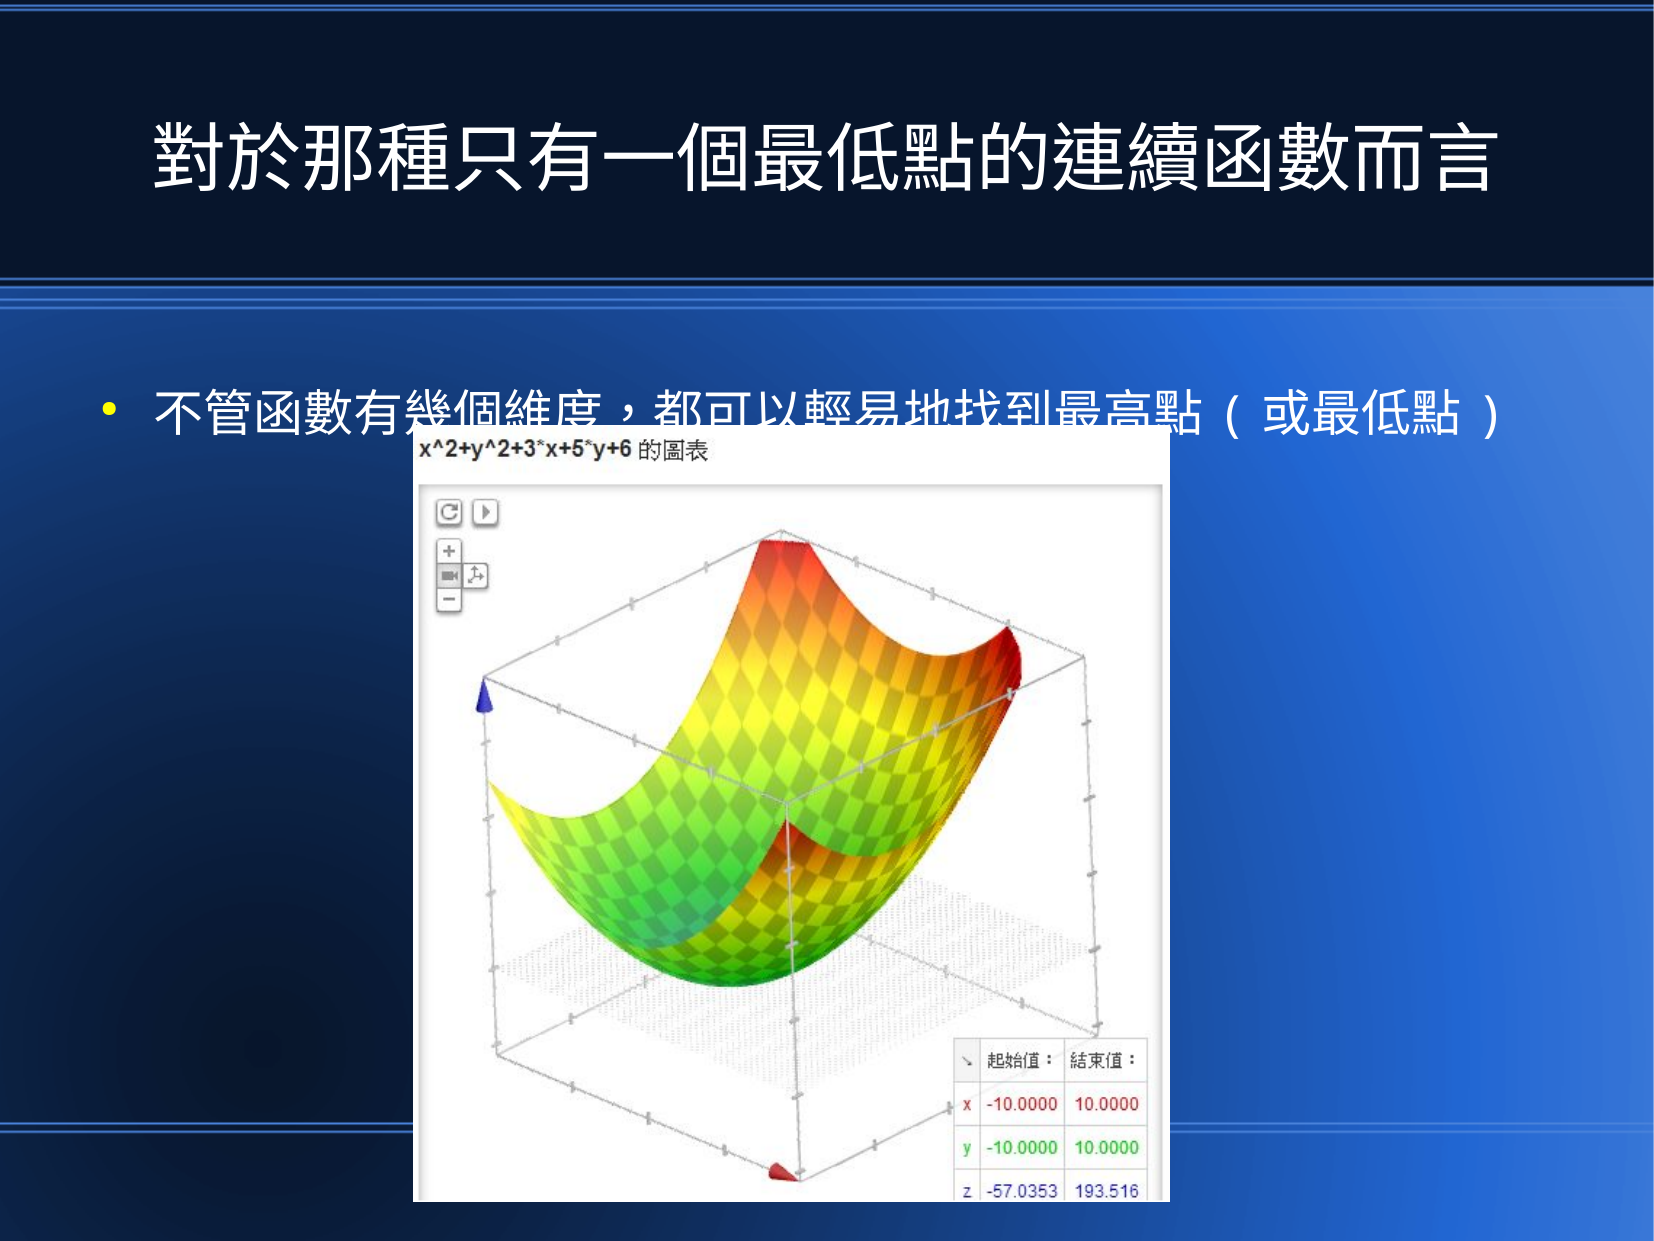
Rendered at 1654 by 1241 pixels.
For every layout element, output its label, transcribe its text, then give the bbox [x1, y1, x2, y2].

title 對於那種只有一個最低點的連續函數而言 [82, 49, 1571, 257]
picture [413, 425, 1170, 1202]
picture [0, 0, 1654, 1241]
list 不管函數有幾個維度，都可以輕易地找到最高點(或最低點) [82, 337, 1571, 1241]
